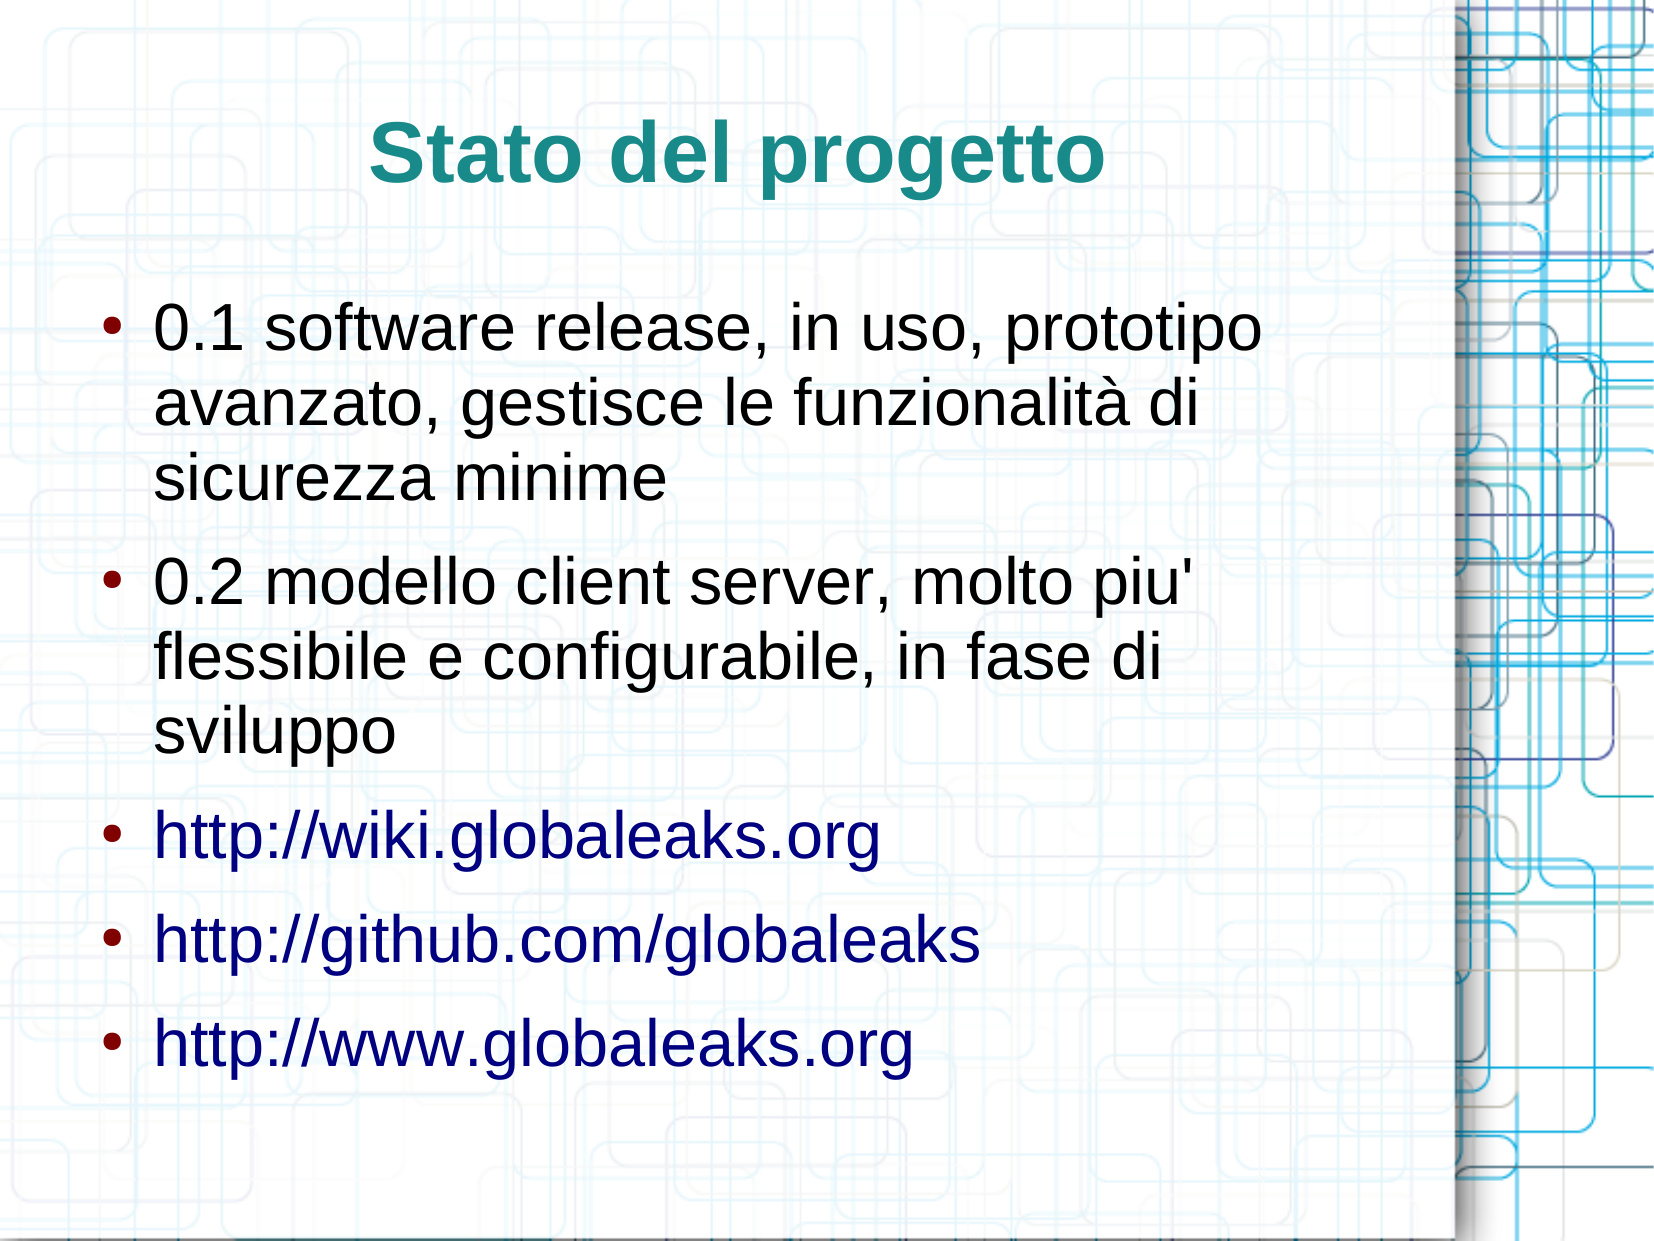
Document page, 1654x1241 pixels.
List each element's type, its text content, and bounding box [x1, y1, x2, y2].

picture [0, 0, 1654, 1241]
list 0.1 software release, in uso, prototipo avanzato, gestisce le funzionalità di sicurezza minime 0.2 modello client server, molto piu' flessibile e configurabile, in fase di sviluppo http://wiki.globaleaks.org http://github.com/globaleaks http://www.globaleaks.org [82, 290, 1418, 1171]
title Stato del progetto [59, 49, 1418, 257]
